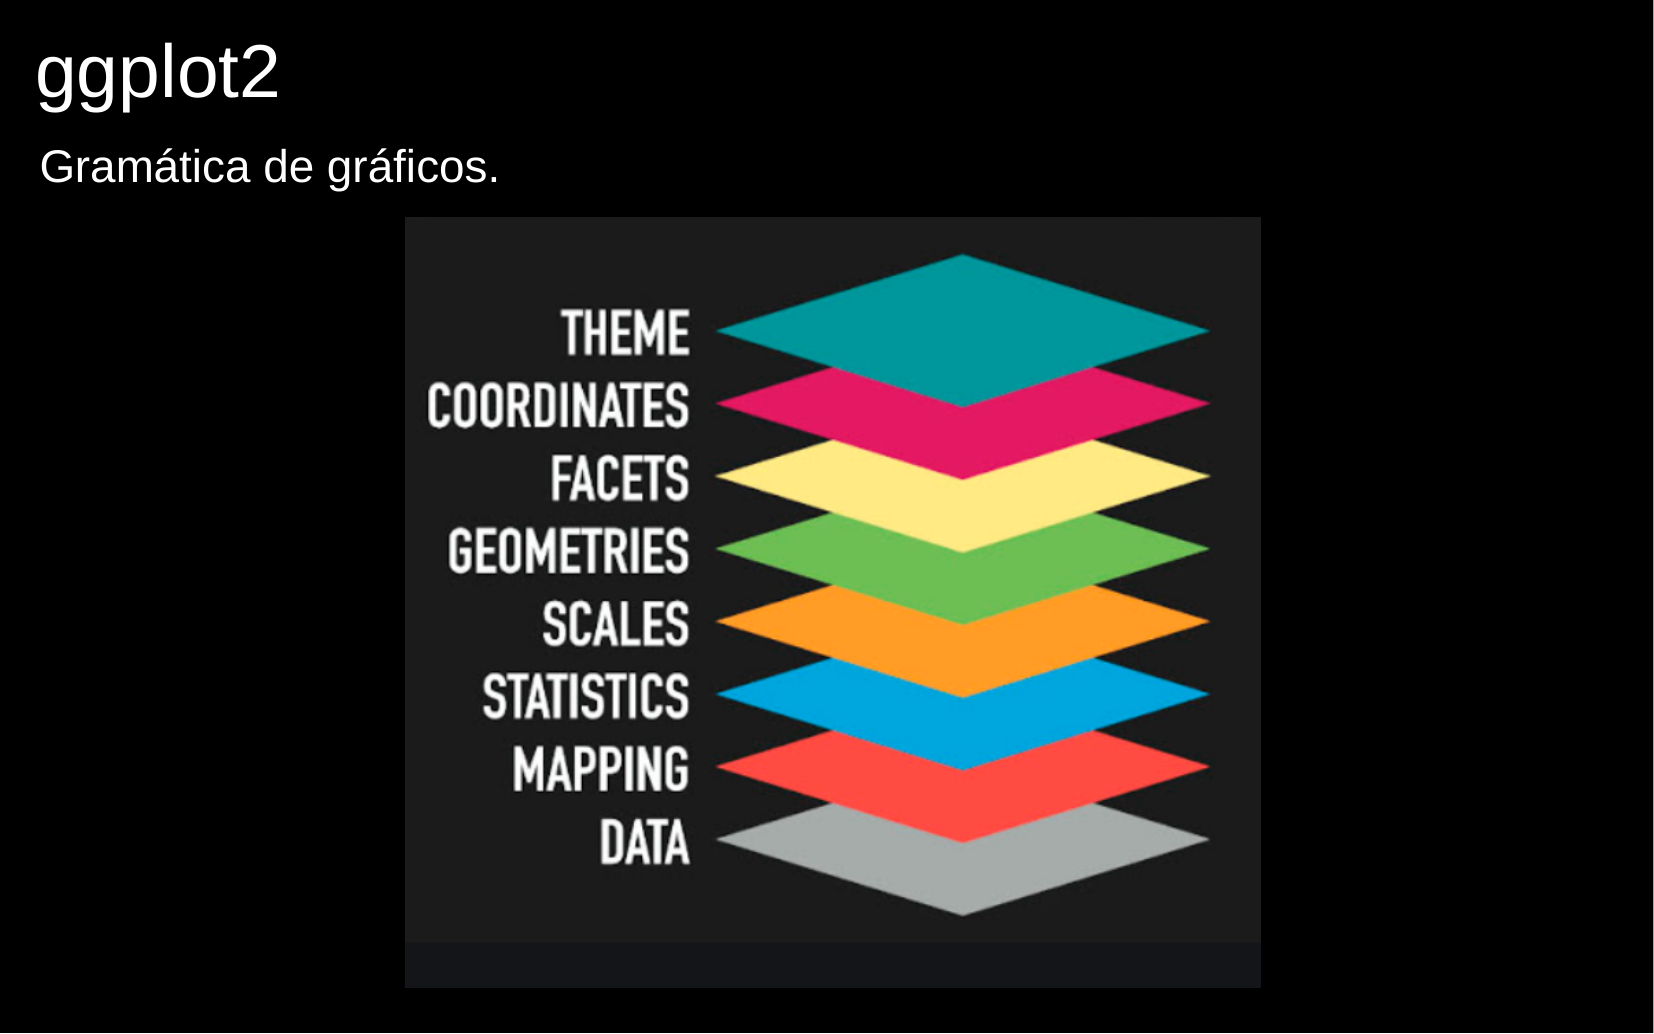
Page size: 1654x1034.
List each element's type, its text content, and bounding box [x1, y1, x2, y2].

text_box ggplot2 [20, 9, 424, 121]
title Gramática de gráficos. [39, 131, 1615, 253]
picture [405, 253, 1261, 988]
